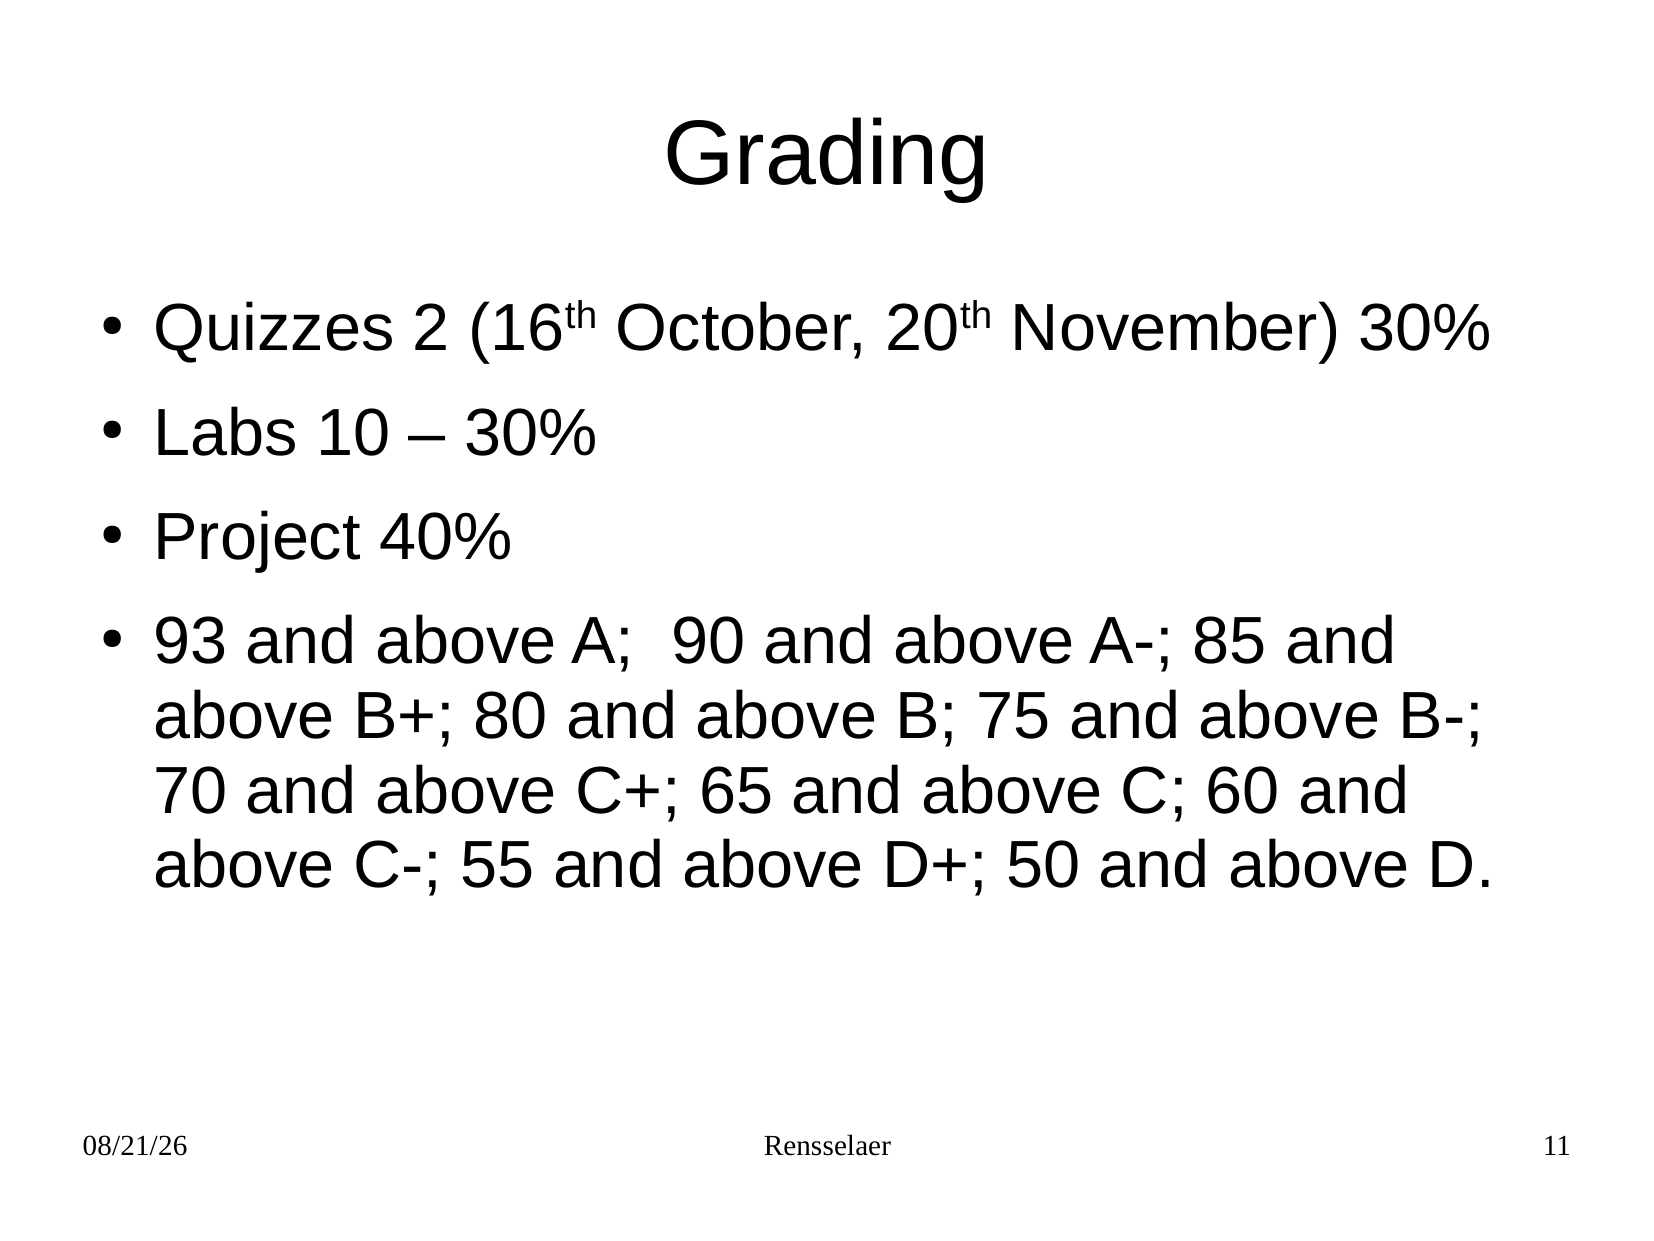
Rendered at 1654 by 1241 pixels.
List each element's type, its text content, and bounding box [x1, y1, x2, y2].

title Grading [82, 49, 1571, 257]
list Quizzes 2 (16th October, 20th November) 30% Labs 10 – 30% Project 40% 93 and above A; 90 and above A-; 85 and above B+; 80 and above B; 75 and above B-; 70 and above C+; 65 and above C; 60 and above C-; 55 and above D+; 50 and above D. [82, 290, 1571, 1010]
